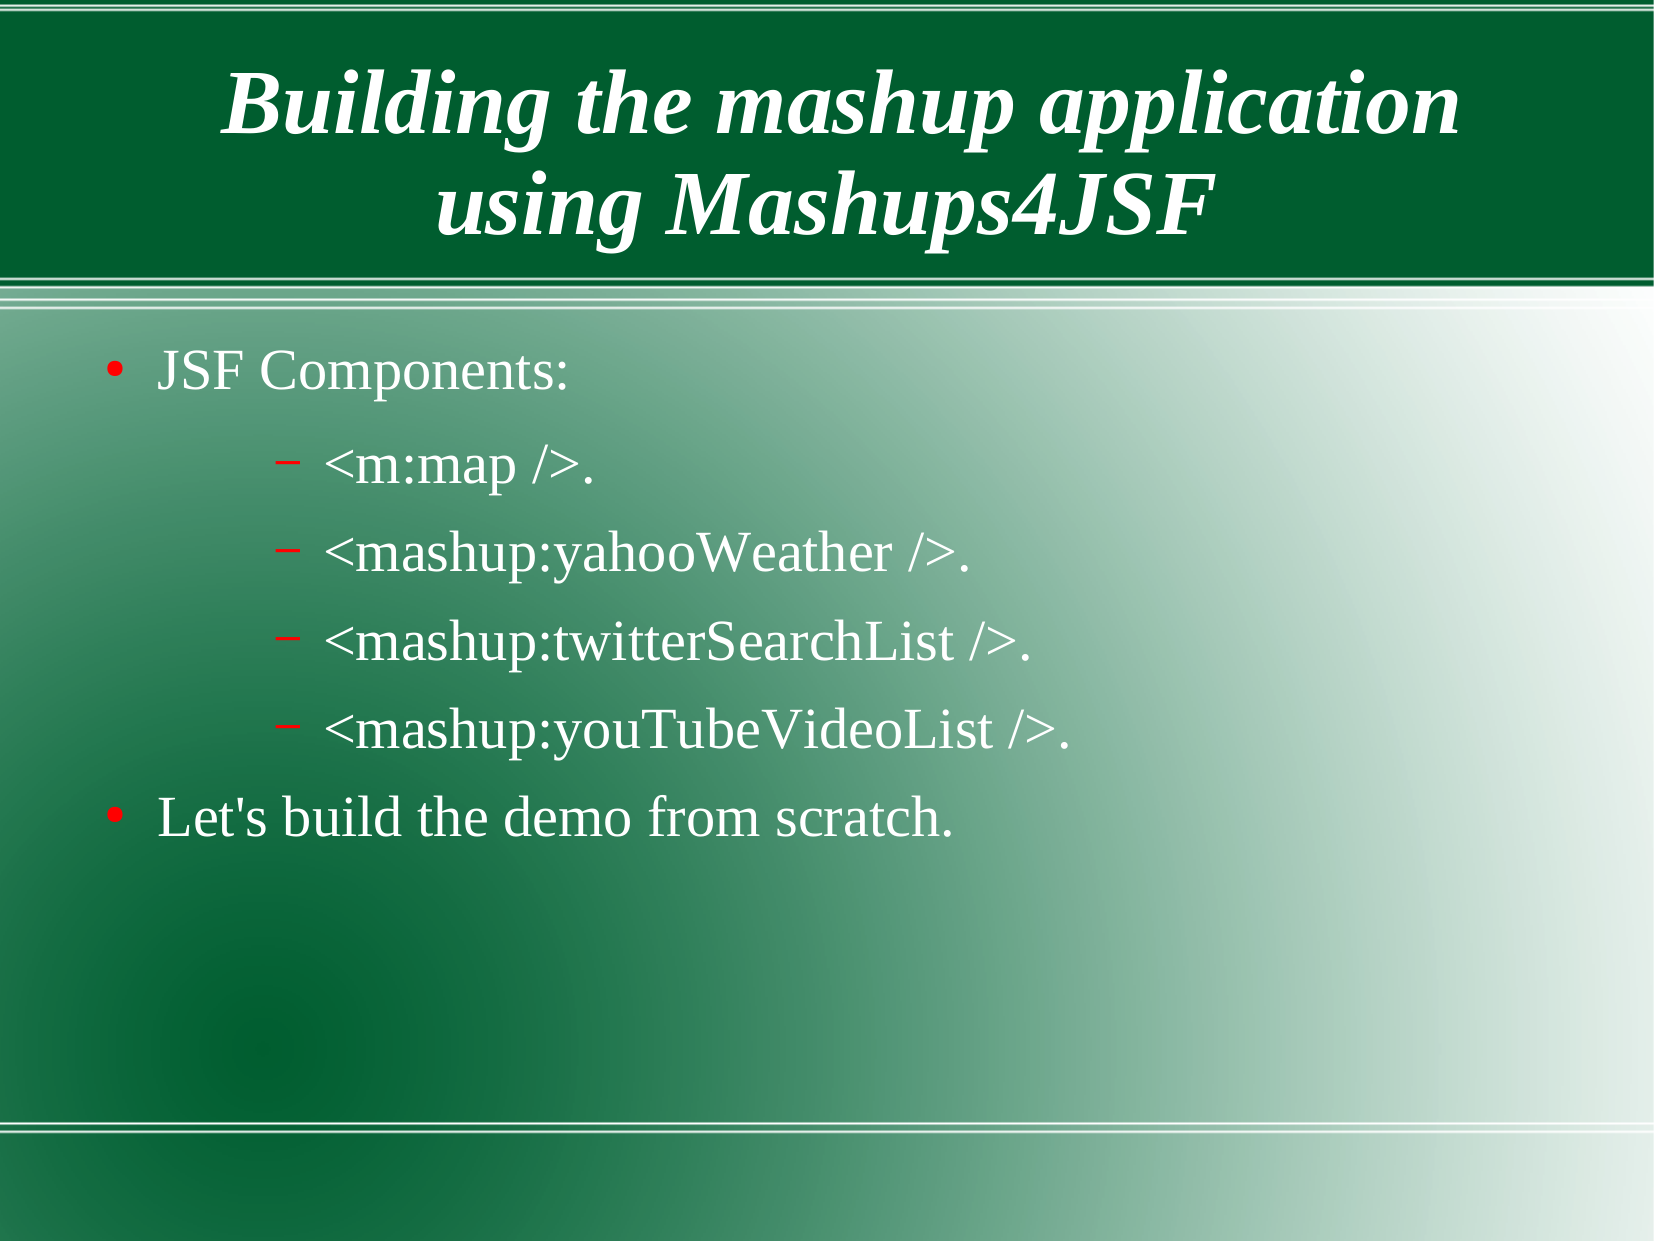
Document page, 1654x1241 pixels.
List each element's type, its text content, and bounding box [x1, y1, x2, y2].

title Building the mashup application using Mashups4JSF [82, 49, 1571, 257]
list JSF Components: <m:map />. <mashup:yahooWeather />. <mashup:twitterSearchList />. <mashup:youTubeVideoList />. Let's build the demo from scratch. [86, 337, 1576, 1052]
picture [0, 0, 1654, 1241]
